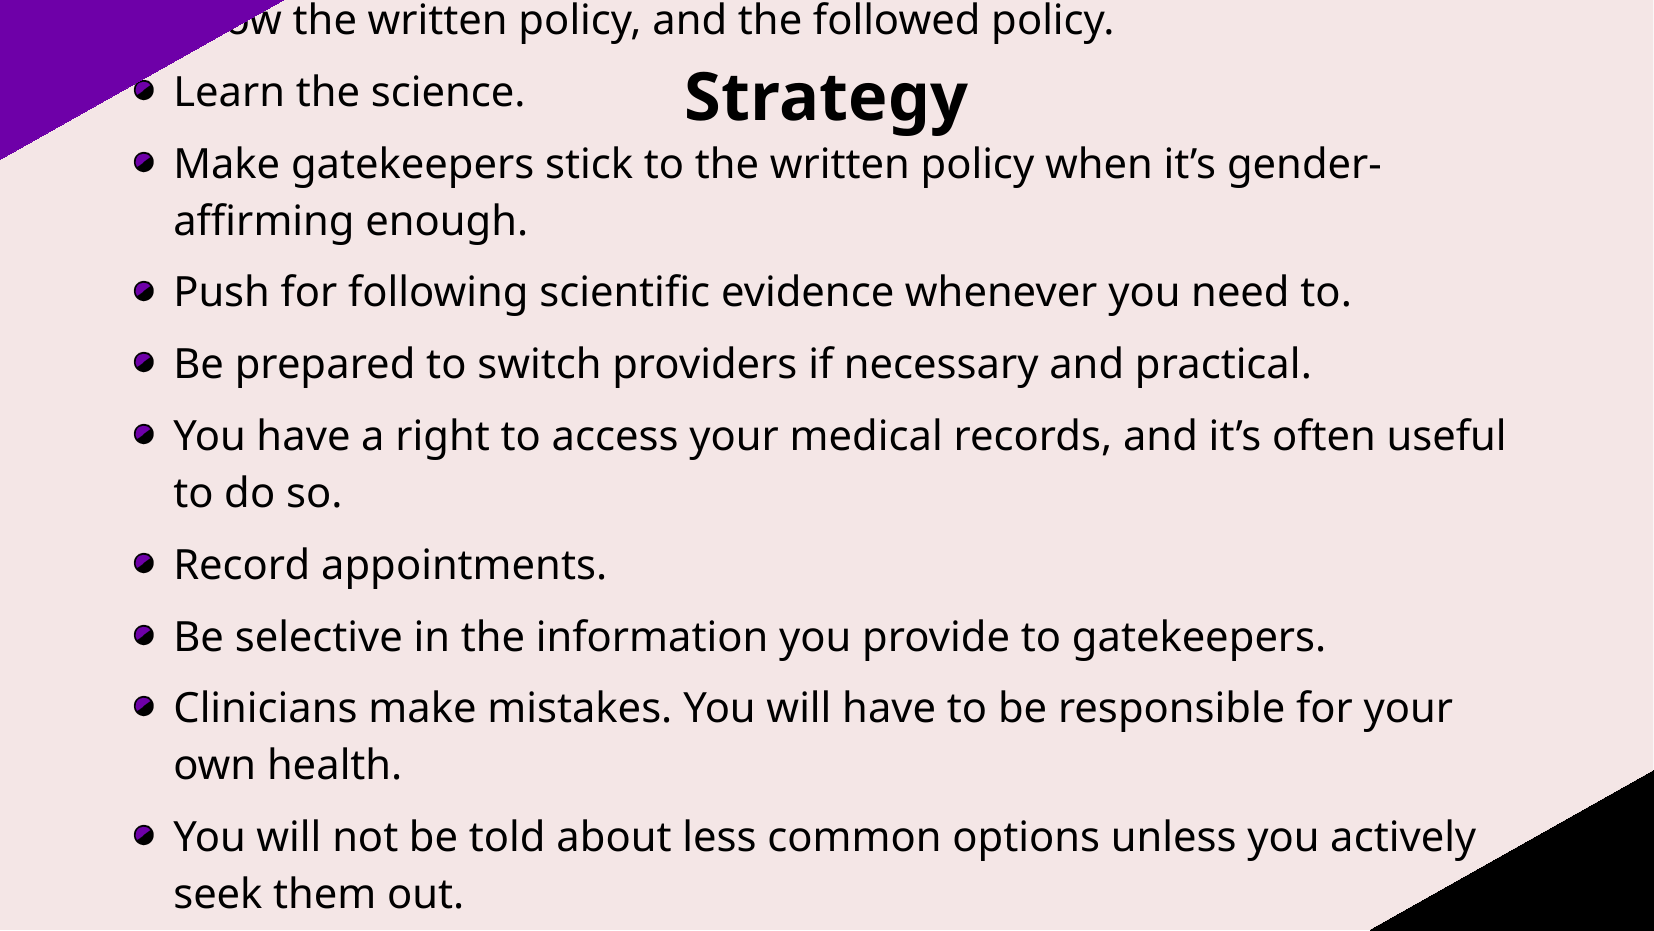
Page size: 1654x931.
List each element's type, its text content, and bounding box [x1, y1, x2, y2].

picture [132, 150, 155, 158]
picture [132, 78, 155, 102]
text_box [0, 0, 284, 160]
subtitle Know the written policy, and the followed policy. Learn the science. Make gatekeepers stick to the written policy when it’s gender-affirming enough. Push for following scientific evidence whenever you need to. Be prepared to switch providers if necessary and practical. You have a right to access your medical records, and it’s often useful to do so. Record appointments. Be selective in the information you provide to gatekeepers. Clinicians make mistakes. You will have to be responsible for your own health. You will not be told about less common options unless you actively seek them out. There’s no magic associated with medical authority. [132, 158, 1526, 896]
title Strategy [82, 35, 1571, 154]
text_box [1370, 770, 1654, 931]
